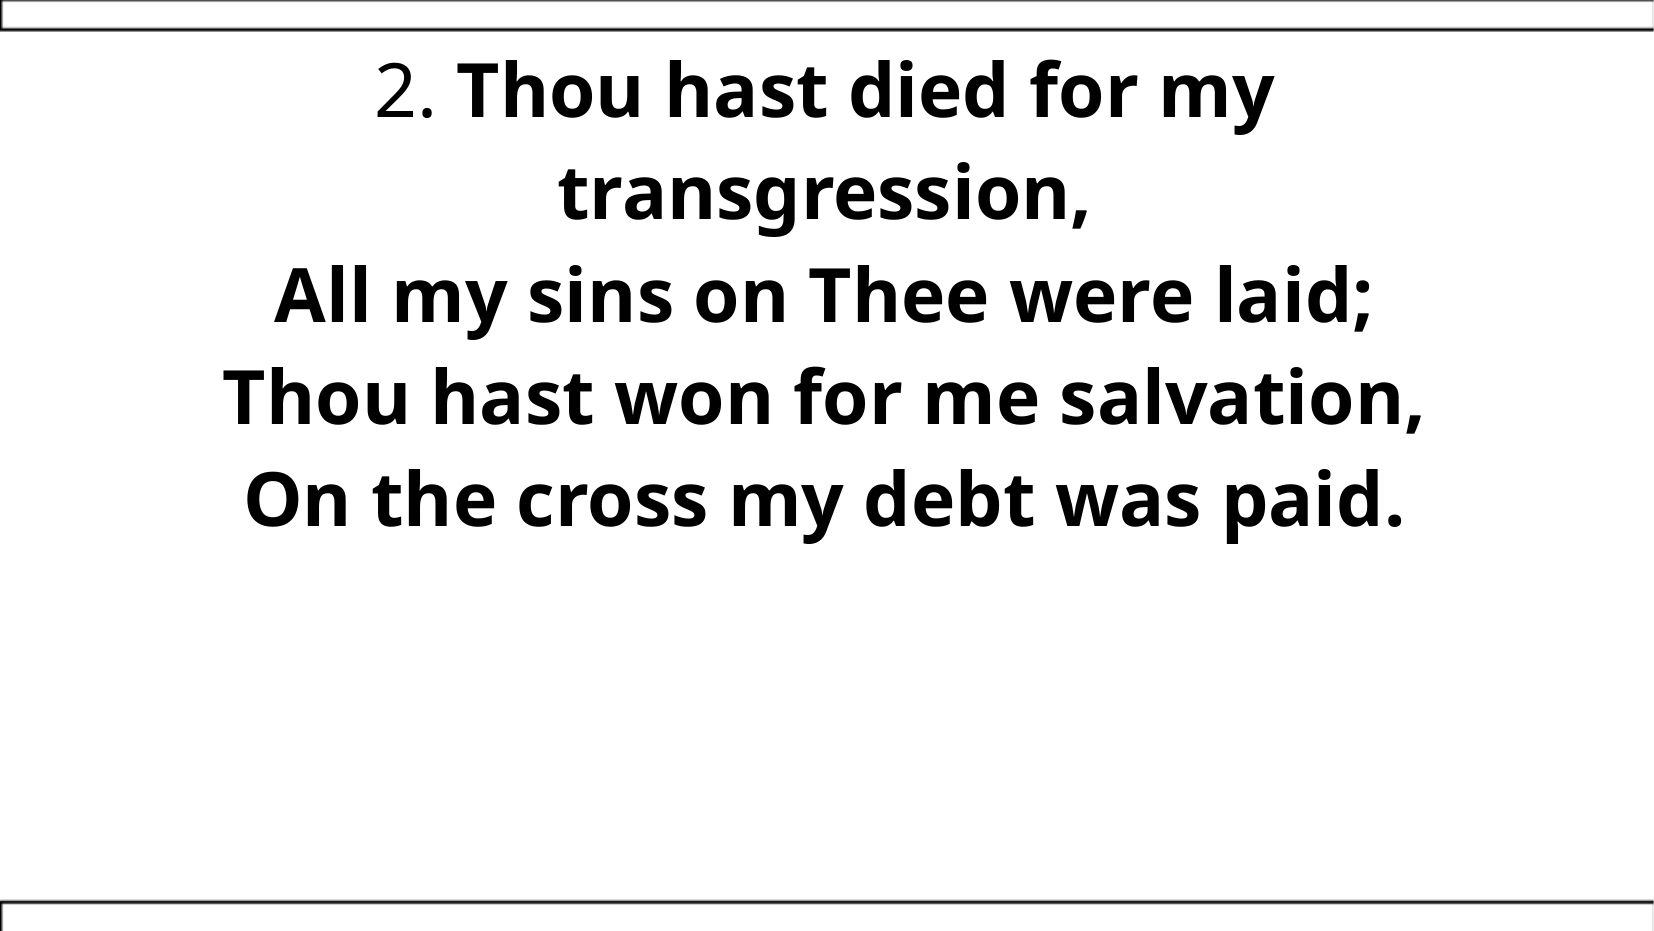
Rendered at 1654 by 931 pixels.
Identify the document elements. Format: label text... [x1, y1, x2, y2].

text_box 2. Thou hast died for my transgression, All my sins on Thee were laid; Thou hast won for me salvation, On the cross my debt was paid. [105, 30, 1546, 445]
picture [0, 0, 1654, 931]
